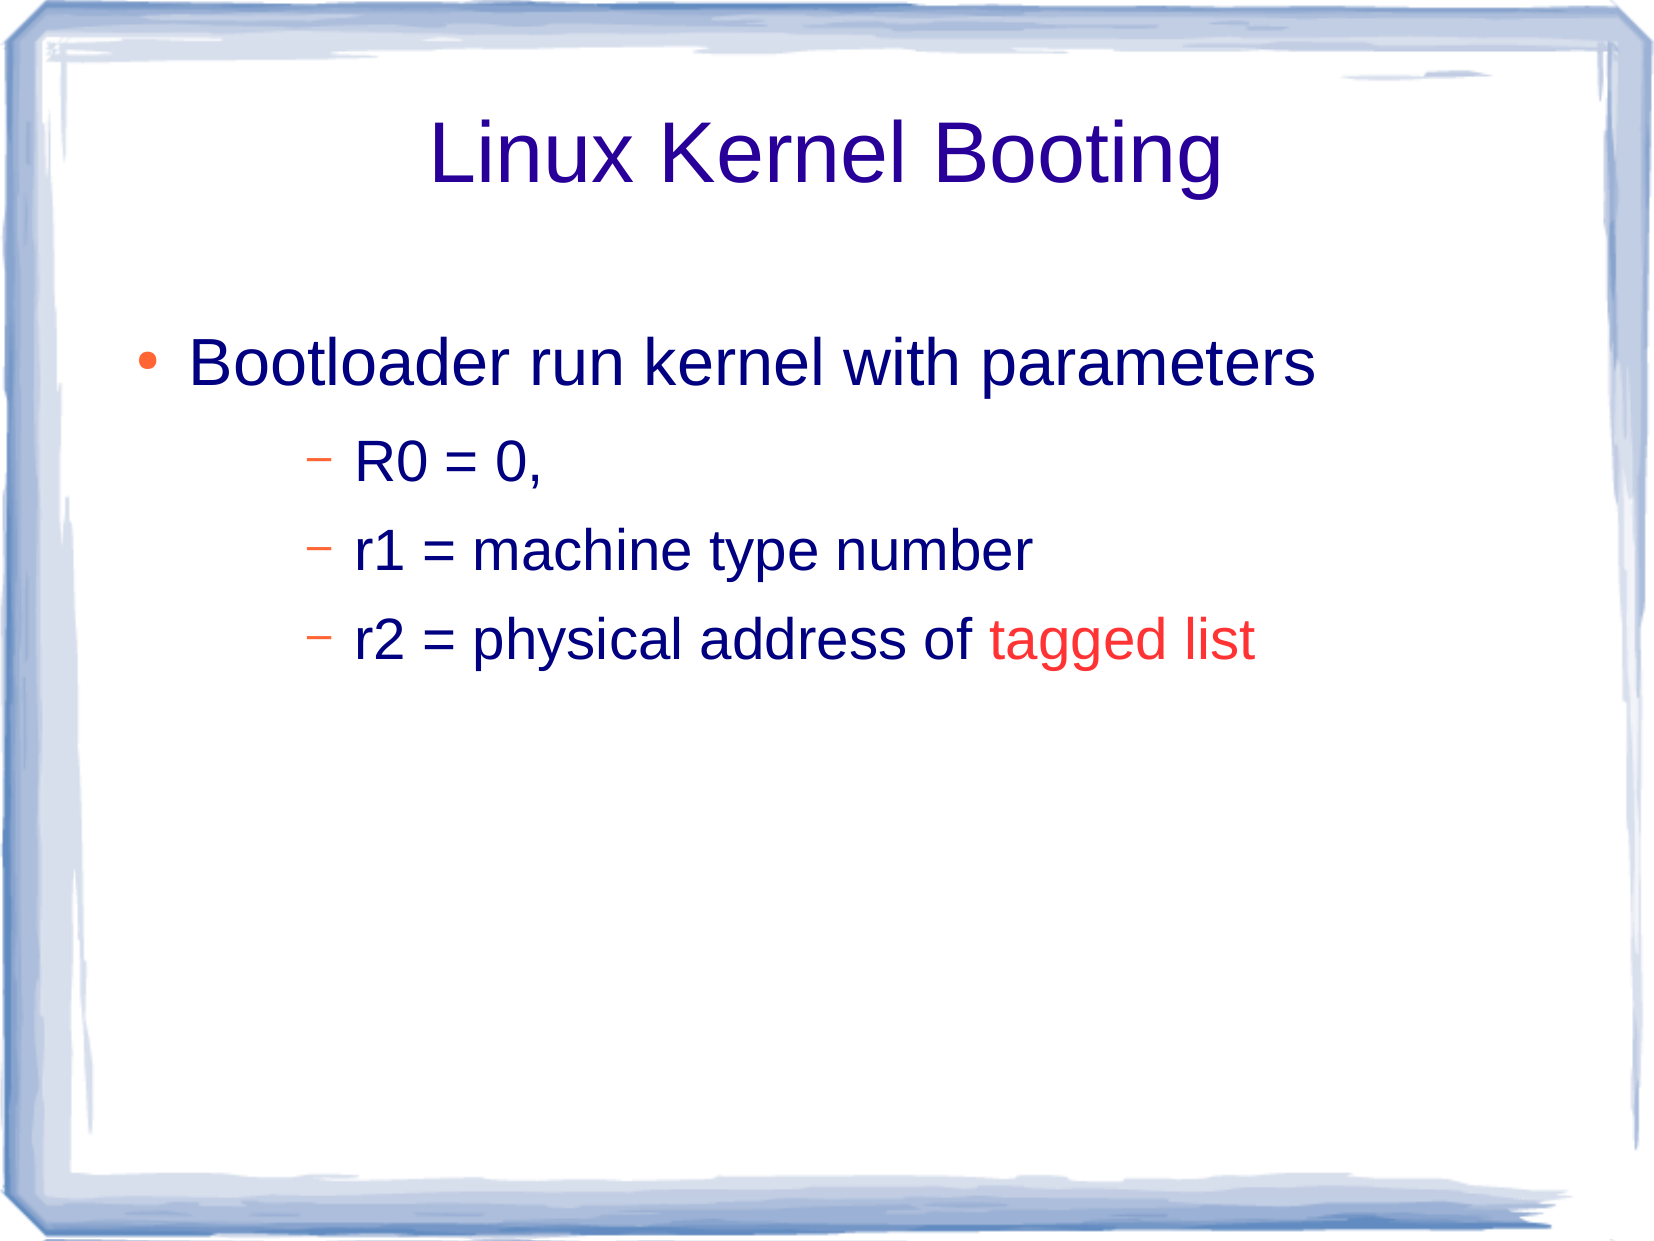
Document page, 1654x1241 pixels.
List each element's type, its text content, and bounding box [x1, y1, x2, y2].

title Linux Kernel Booting [82, 49, 1571, 257]
list Bootloader run kernel with parameters R0 = 0, r1 = machine type number r2 = physical address of tagged list [118, 324, 1571, 1045]
picture [0, 0, 1654, 1241]
